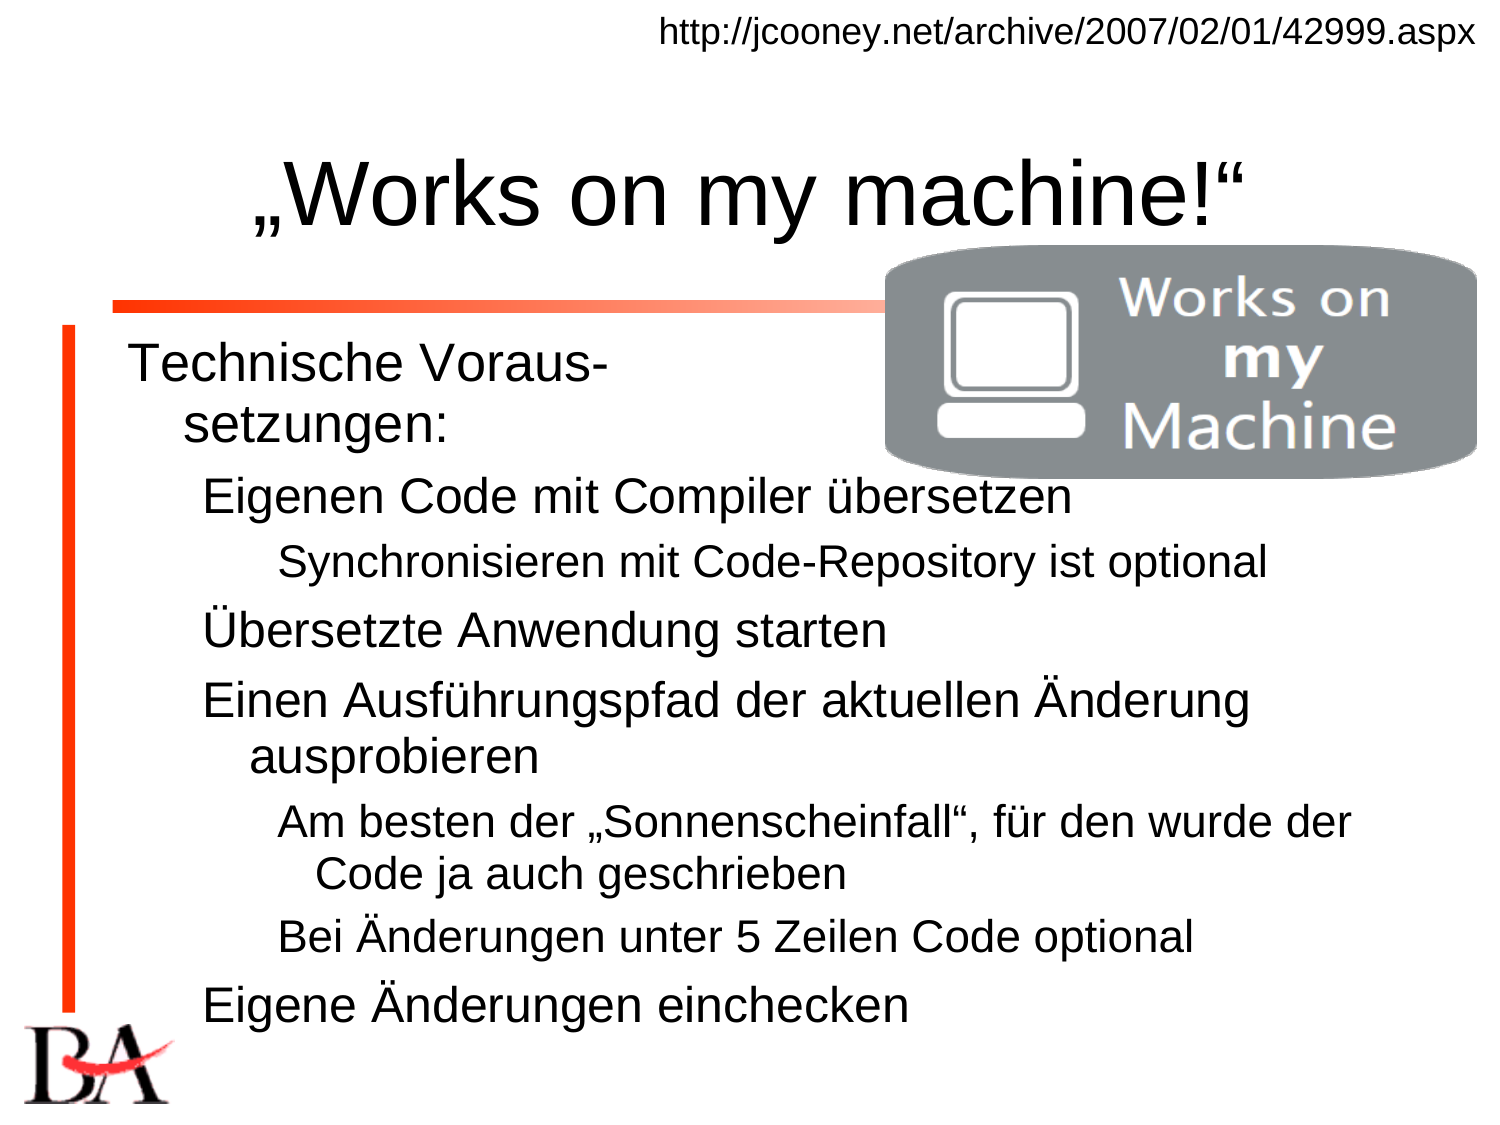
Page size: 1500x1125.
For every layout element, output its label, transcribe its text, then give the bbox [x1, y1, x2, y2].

picture [885, 245, 1477, 479]
list Technische Voraus- setzungen: Eigenen Code mit Compiler übersetzen Synchronisieren mit Code-Repository ist optional Übersetzte Anwendung starten Einen Ausführungspfad der aktuellen Änderung ausprobieren Am besten der „Sonnenscheinfall“, für den wurde der Code ja auch geschrieben Bei Änderungen unter 5 Zeilen Code optional Eigene Änderungen einchecken [112, 324, 1418, 1051]
text_box http://jcooney.net/archive/2007/02/01/42999.aspx [643, 0, 1495, 60]
picture [24, 1024, 175, 1104]
title „Works on my machine!“ [112, 99, 1388, 288]
